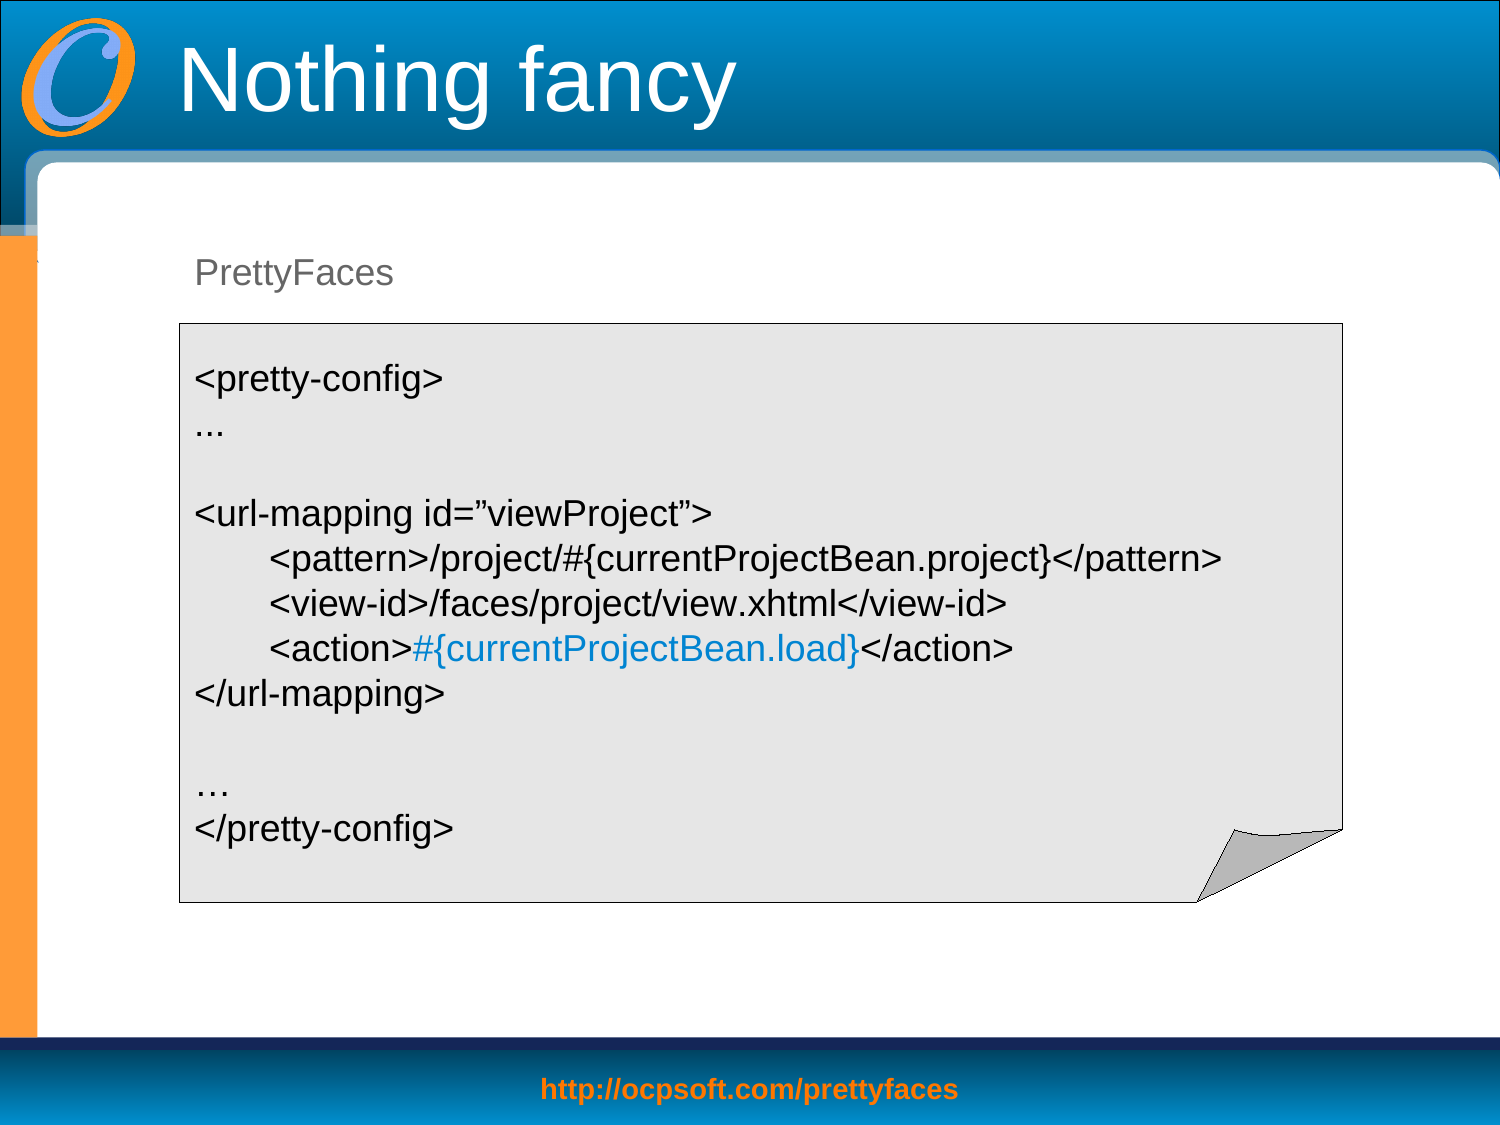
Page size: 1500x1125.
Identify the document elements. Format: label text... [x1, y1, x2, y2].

text_box <pretty-config> ... <url-mapping id=”viewProject”> <pattern>/project/#{currentProjectBean.project}</pattern> <view-id>/faces/project/view.xhtml</view-id> <action>#{currentProjectBean.load}</action> </url-mapping> … </pretty-config> [179, 323, 1343, 903]
picture [22, 19, 135, 136]
text_box PrettyFaces [179, 240, 1155, 307]
title Nothing fancy [162, 11, 1463, 138]
